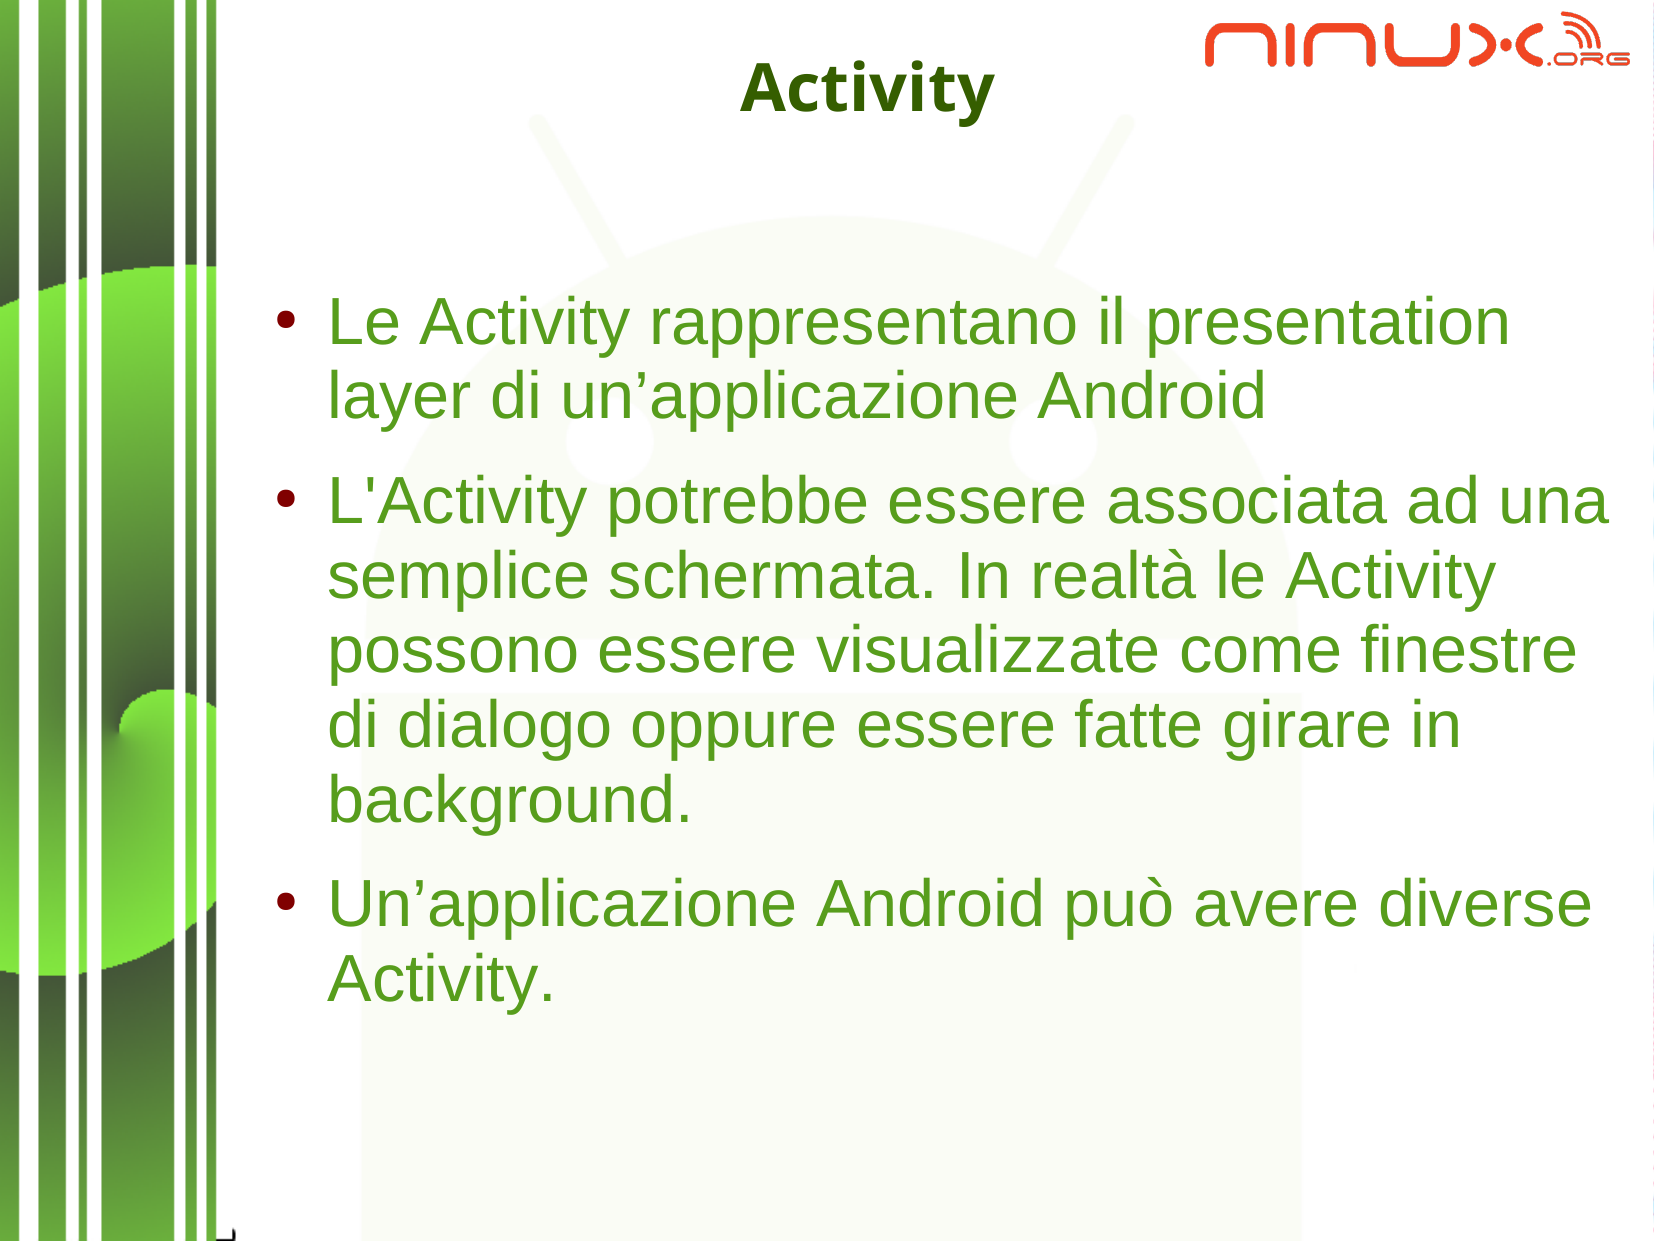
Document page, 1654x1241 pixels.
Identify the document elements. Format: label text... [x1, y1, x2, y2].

title Activity [236, 46, 1500, 125]
list Le Activity rappresentano il presentation layer di un’applicazione Android L'Activity potrebbe essere associata ad una semplice schermata. In realtà le Activity possono essere visualizzate come finestre di dialogo oppure essere fatte girare in background. Un’applicazione Android può avere diverse Activity. [256, 283, 1630, 1016]
picture [0, 0, 1654, 1241]
